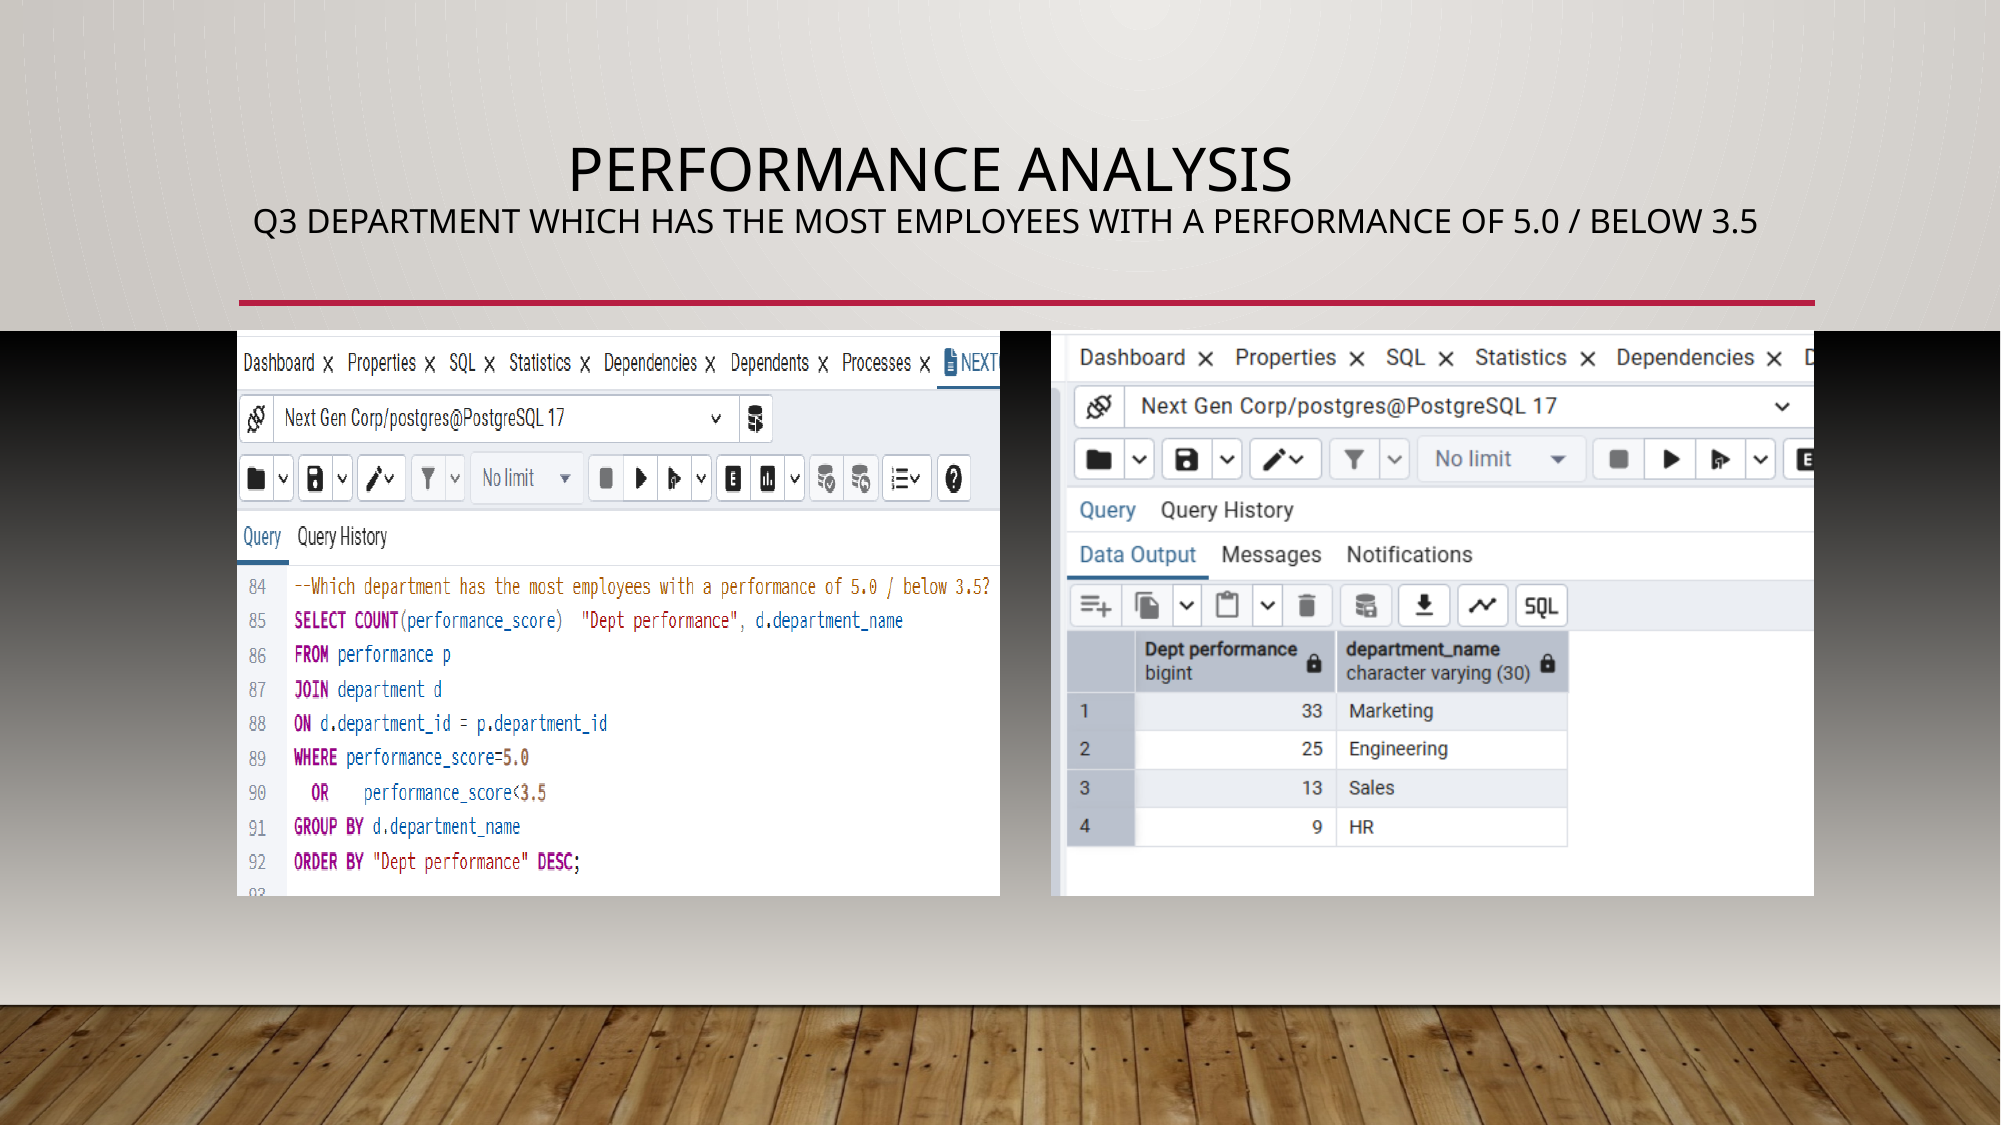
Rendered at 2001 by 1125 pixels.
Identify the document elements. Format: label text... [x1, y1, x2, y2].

title Performance Analysis q3 Department WHICH HAS the most employees with a performance of 5.0 / below 3.5 [237, 132, 1814, 306]
picture [1051, 331, 1814, 896]
picture [237, 331, 1000, 896]
